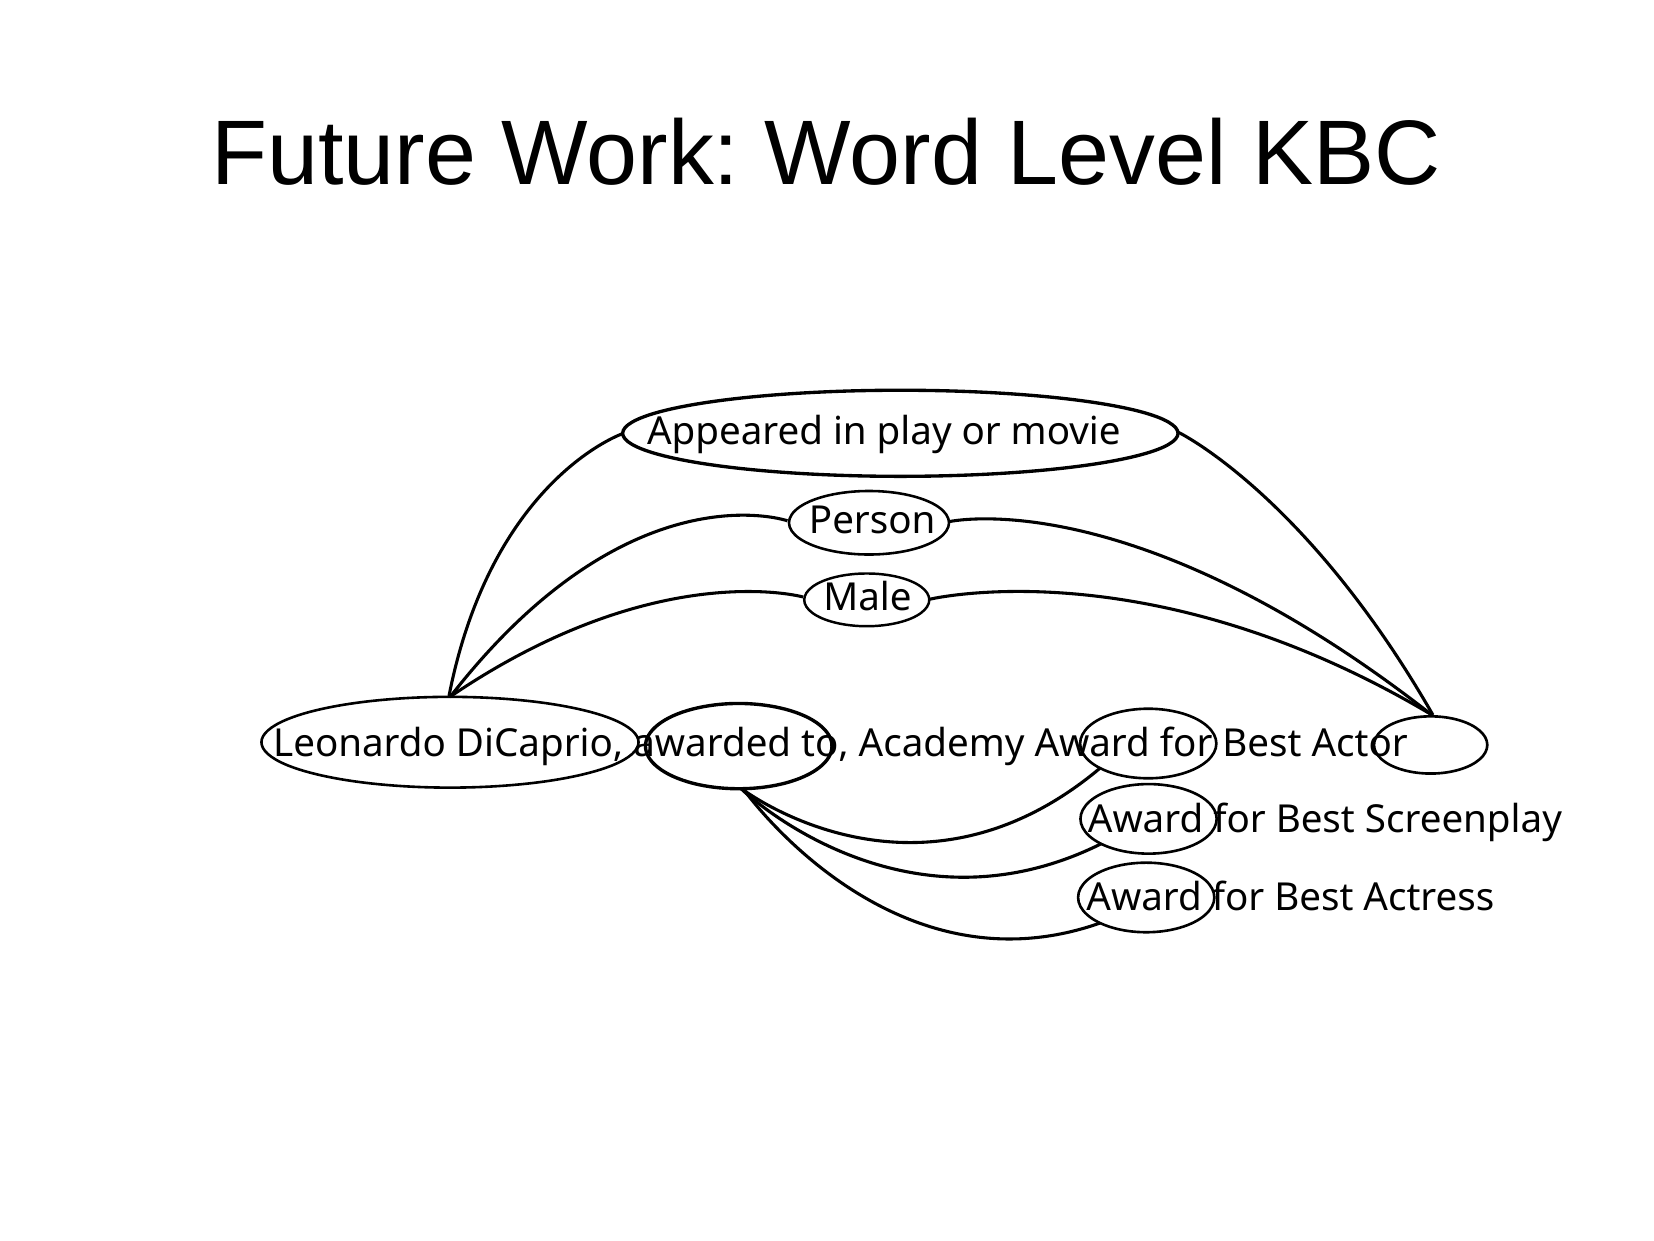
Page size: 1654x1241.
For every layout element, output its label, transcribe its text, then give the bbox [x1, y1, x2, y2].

picture [82, 358, 1571, 941]
title Future Work: Word Level KBC [82, 49, 1571, 257]
